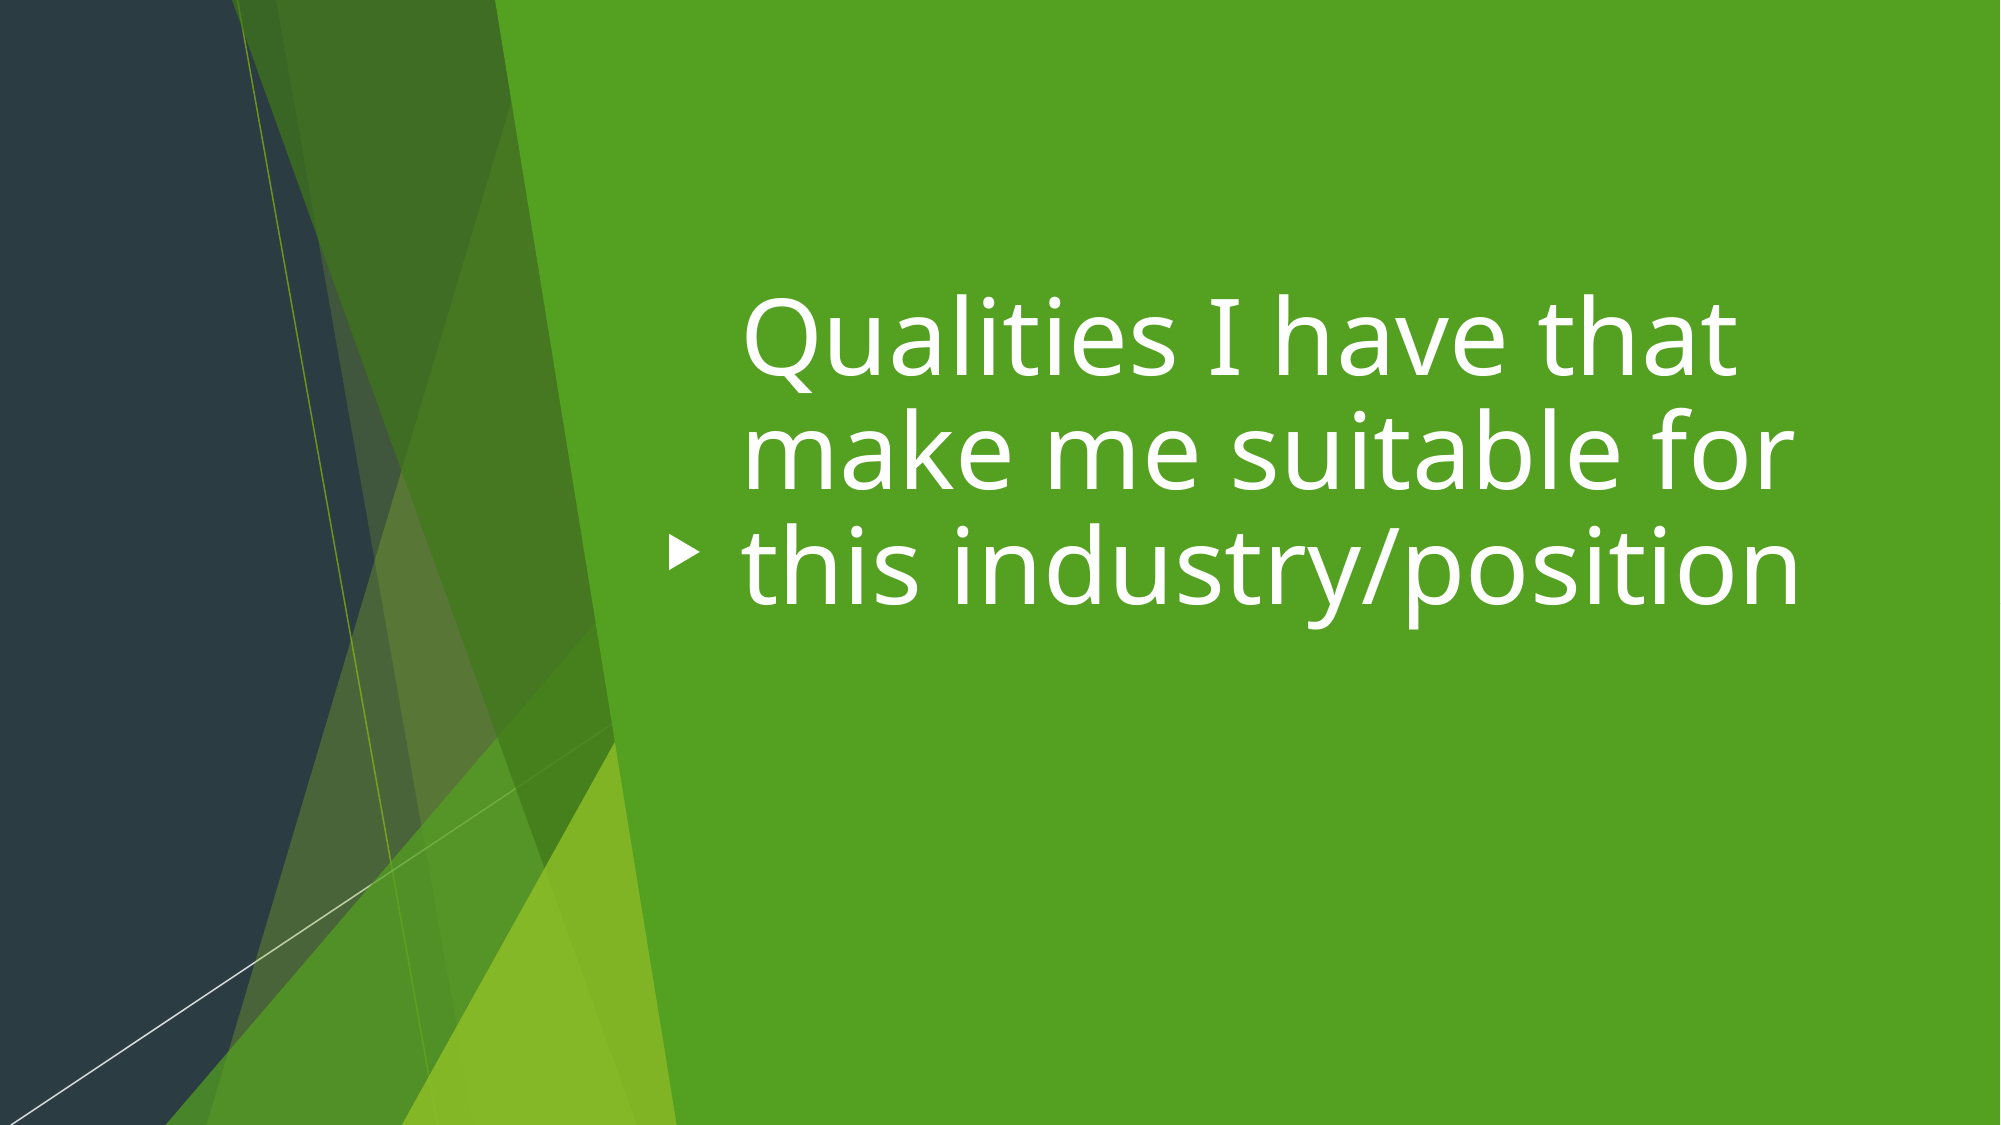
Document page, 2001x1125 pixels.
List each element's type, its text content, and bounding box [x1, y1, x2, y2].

text_box [0, 0, 2000, 1125]
title Qualities I have that make me suitable for this industry/position [724, 167, 1867, 635]
